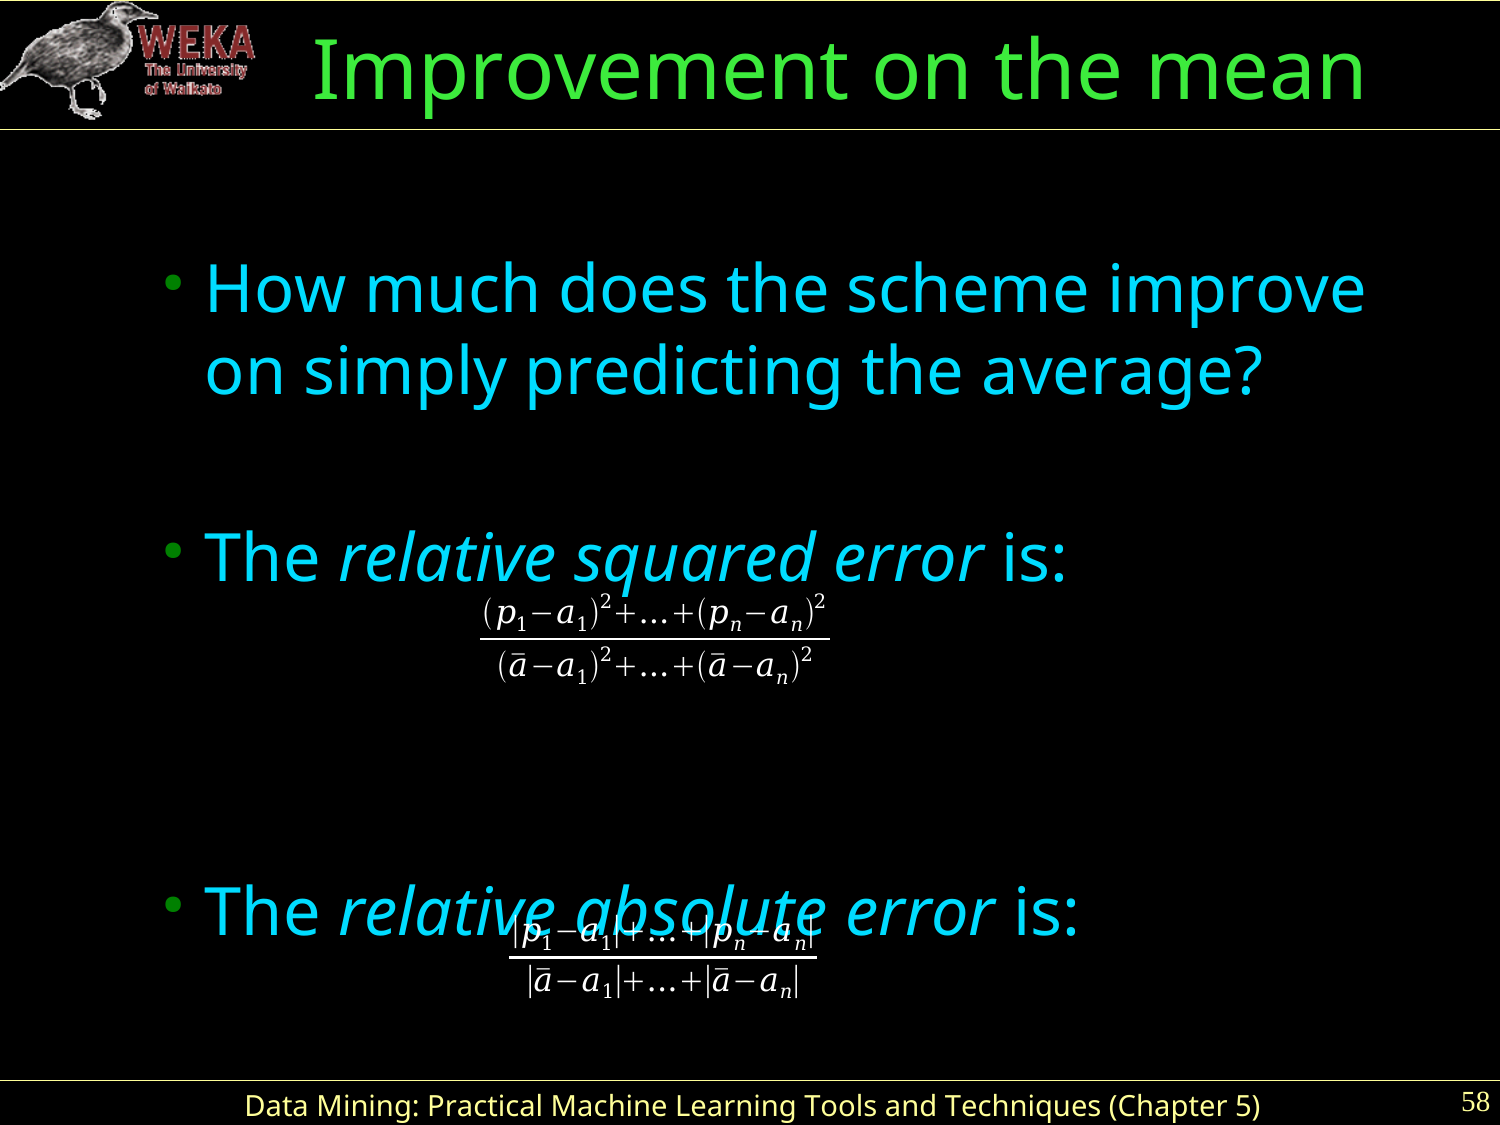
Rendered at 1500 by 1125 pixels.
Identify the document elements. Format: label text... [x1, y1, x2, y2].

picture [0, 1, 266, 129]
title Improvement on the mean [297, 0, 1500, 148]
chart [472, 590, 838, 690]
chart [501, 910, 824, 1004]
text_box How much does the scheme improve on simply predicting the average? The relative squared error is: The relative absolute error is: [147, 240, 1386, 916]
